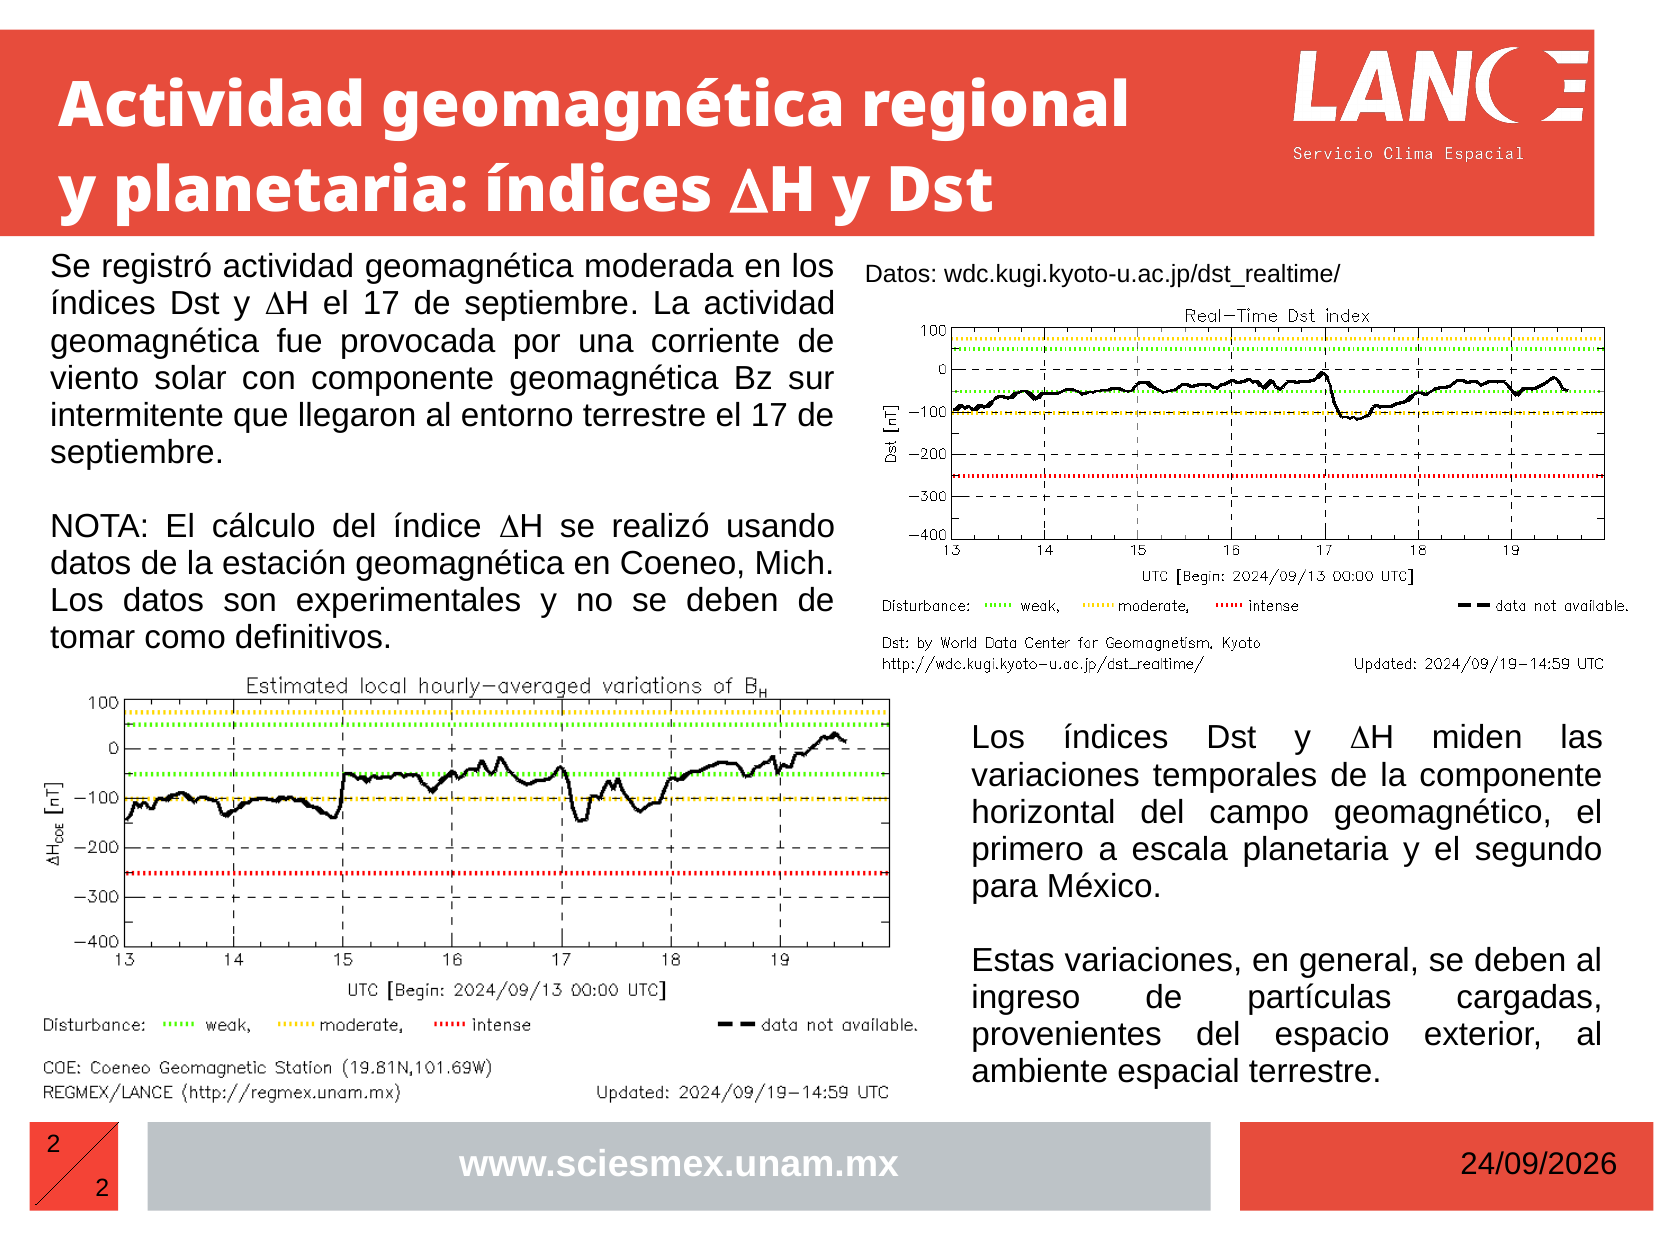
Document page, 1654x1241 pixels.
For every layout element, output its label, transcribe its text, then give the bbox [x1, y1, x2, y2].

text_box 2 [35, 1151, 125, 1209]
title Actividad geomagnética regional y planetaria: índices DH y Dst [59, 59, 1312, 207]
picture [34, 289, 1642, 1105]
text_box 19/09/2024 [1424, 1122, 1654, 1205]
text_box Datos: wdc.kugi.kyoto-u.ac.jp/dst_realtime/ [851, 252, 1371, 296]
text_box Se registró actividad geomagnética moderada en los índices Dst y DH el 17 de septiembre. La actividad geomagnética fue provocada por una corriente de viento solar con componente geomagnética Bz sur intermitente que llegaron al entorno terrestre el 17 de septiembre. NOTA: El cálculo del índice DH se realizó usando datos de la estación geomagnética en Coeneo, Mich. Los datos son experimentales y no se deben de tomar como definitivos. [35, 240, 851, 768]
text_box www.sciesmex.unam.mx [153, 1122, 1205, 1205]
picture [1293, 47, 1589, 162]
text_box <número> [31, 1122, 176, 1170]
text_box Los índices Dst y DH miden las variaciones temporales de la componente horizontal del campo geomagnético, el primero a escala planetaria y el segundo para México. Estas variaciones, en general, se deben al ingreso de partículas cargadas, provenientes del espacio exterior, al ambiente espacial terrestre. [956, 711, 1619, 1097]
